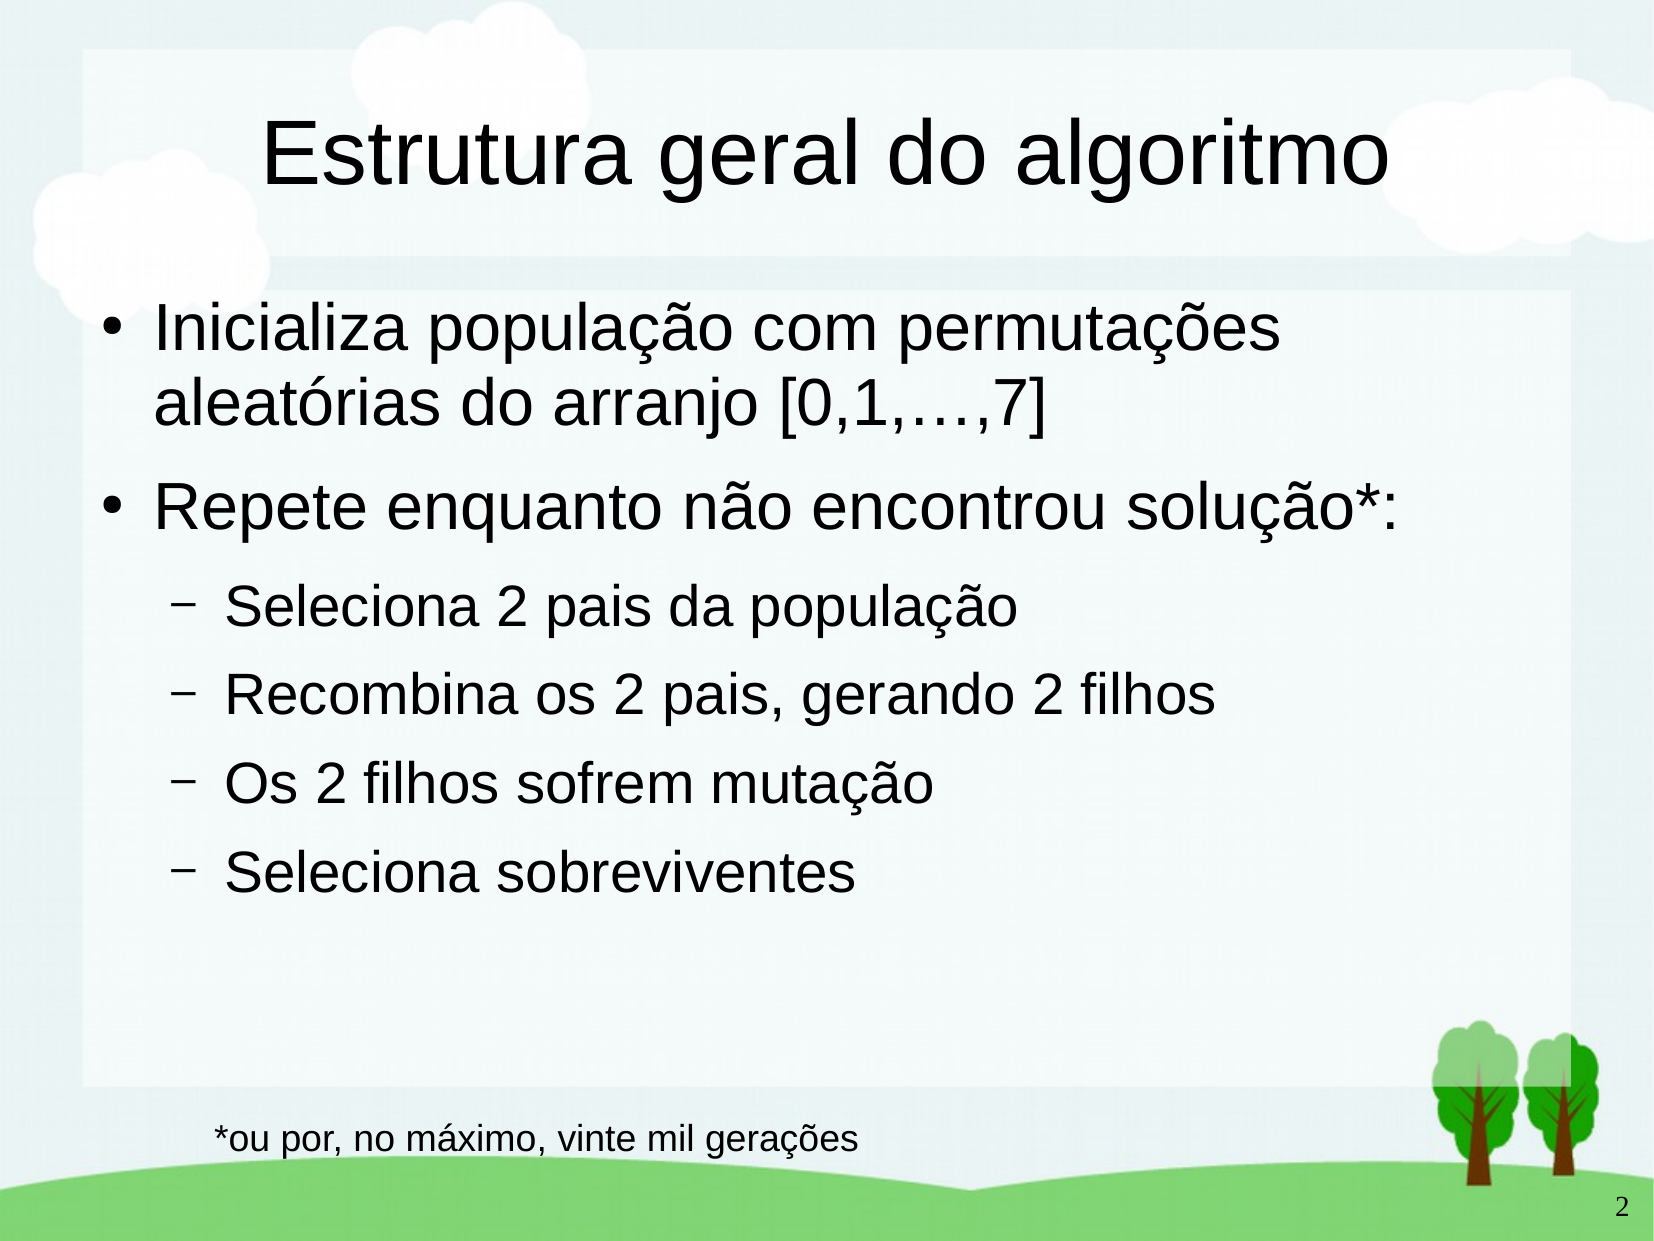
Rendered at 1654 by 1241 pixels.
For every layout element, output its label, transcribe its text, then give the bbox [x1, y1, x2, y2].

list Inicializa população com permutações aleatórias do arranjo [0,1,…,7] Repete enquanto não encontrou solução*: Seleciona 2 pais da população Recombina os 2 pais, gerando 2 filhos Os 2 filhos sofrem mutação Seleciona sobreviventes [82, 290, 1571, 1087]
text_box *ou por, no máximo, vinte mil gerações [199, 1110, 875, 1168]
title Estrutura geral do algoritmo [82, 49, 1571, 257]
picture [0, 0, 1654, 1241]
